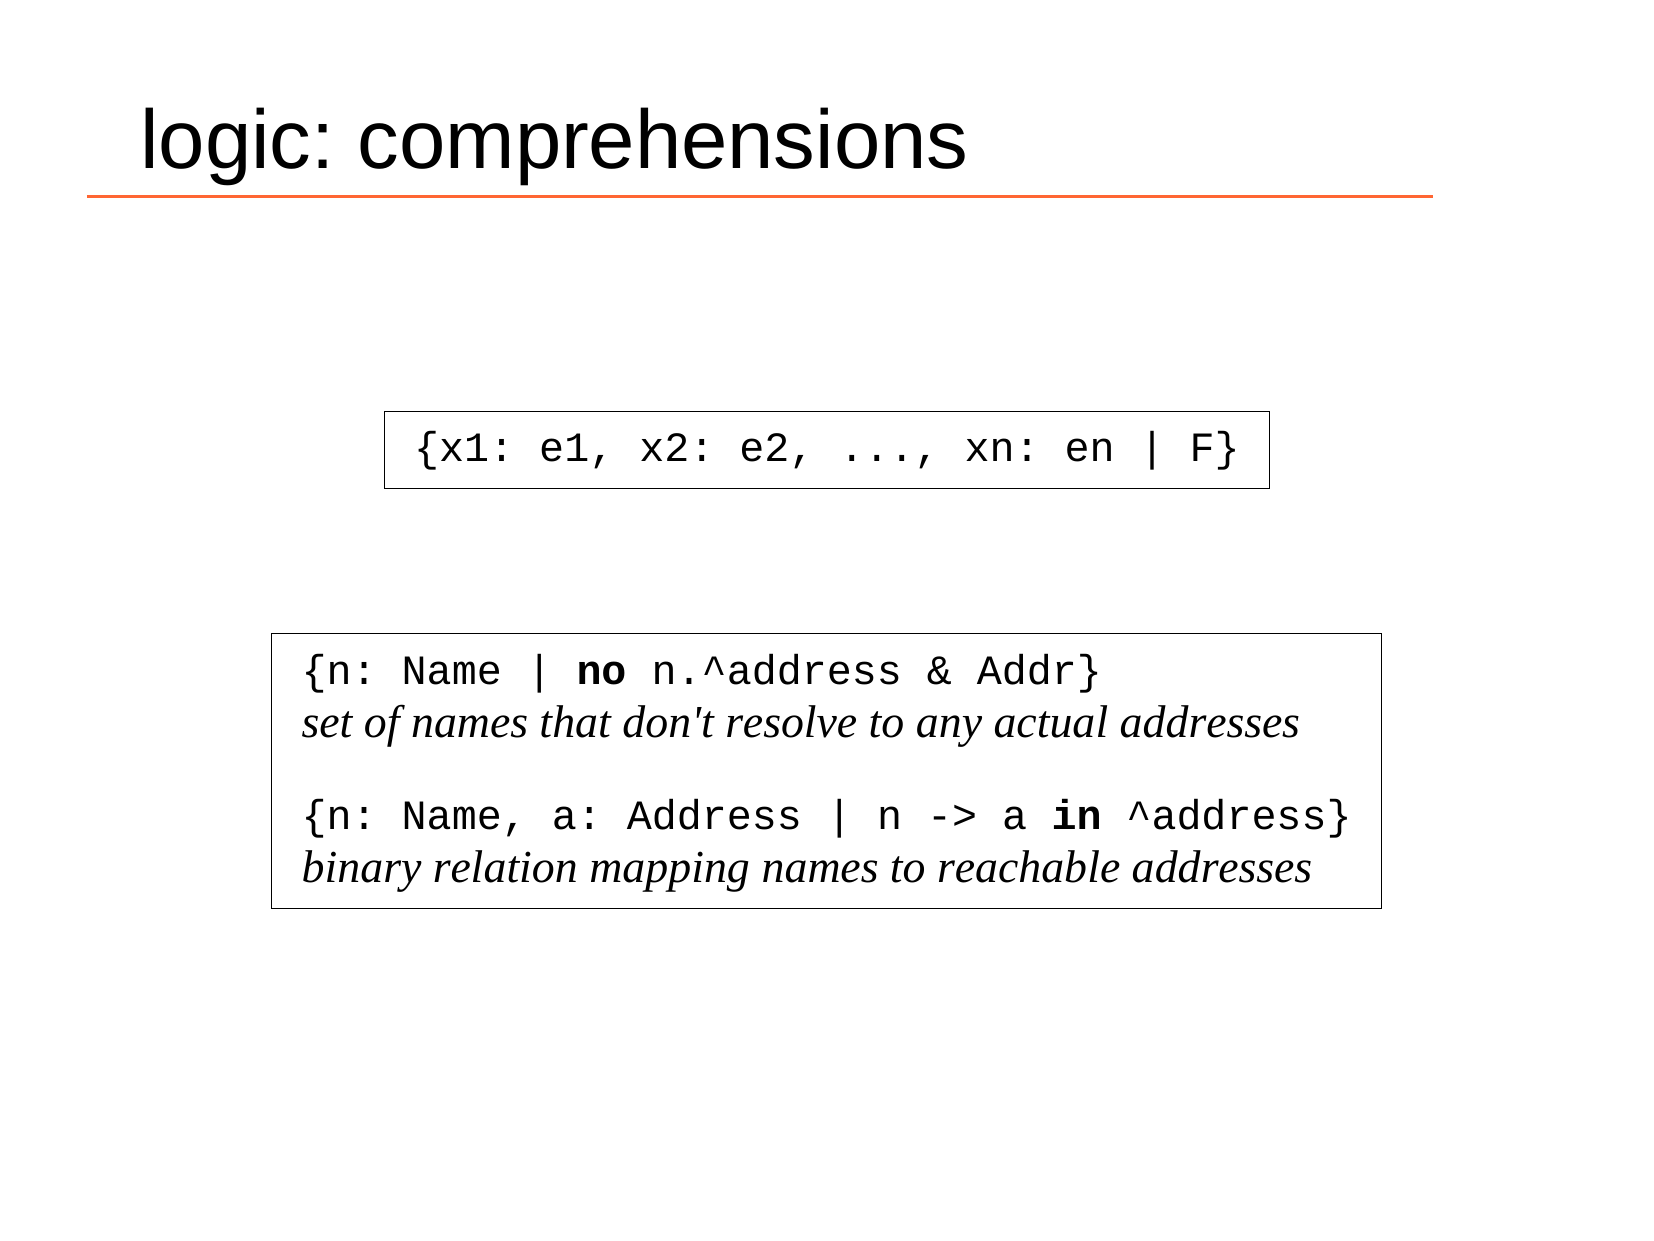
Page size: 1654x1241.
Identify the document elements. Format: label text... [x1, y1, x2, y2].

text_box {n: Name | no n.^address & Addr} set of names that don't resolve to any actual addresses {n: Name, a: Address | n -> a in ^address} binary relation mapping names to reachable addresses [271, 633, 1381, 909]
title logic: comprehensions [140, 86, 1603, 192]
text_box {x1: e1, x2: e2, ..., xn: en | F} [384, 413, 1270, 487]
